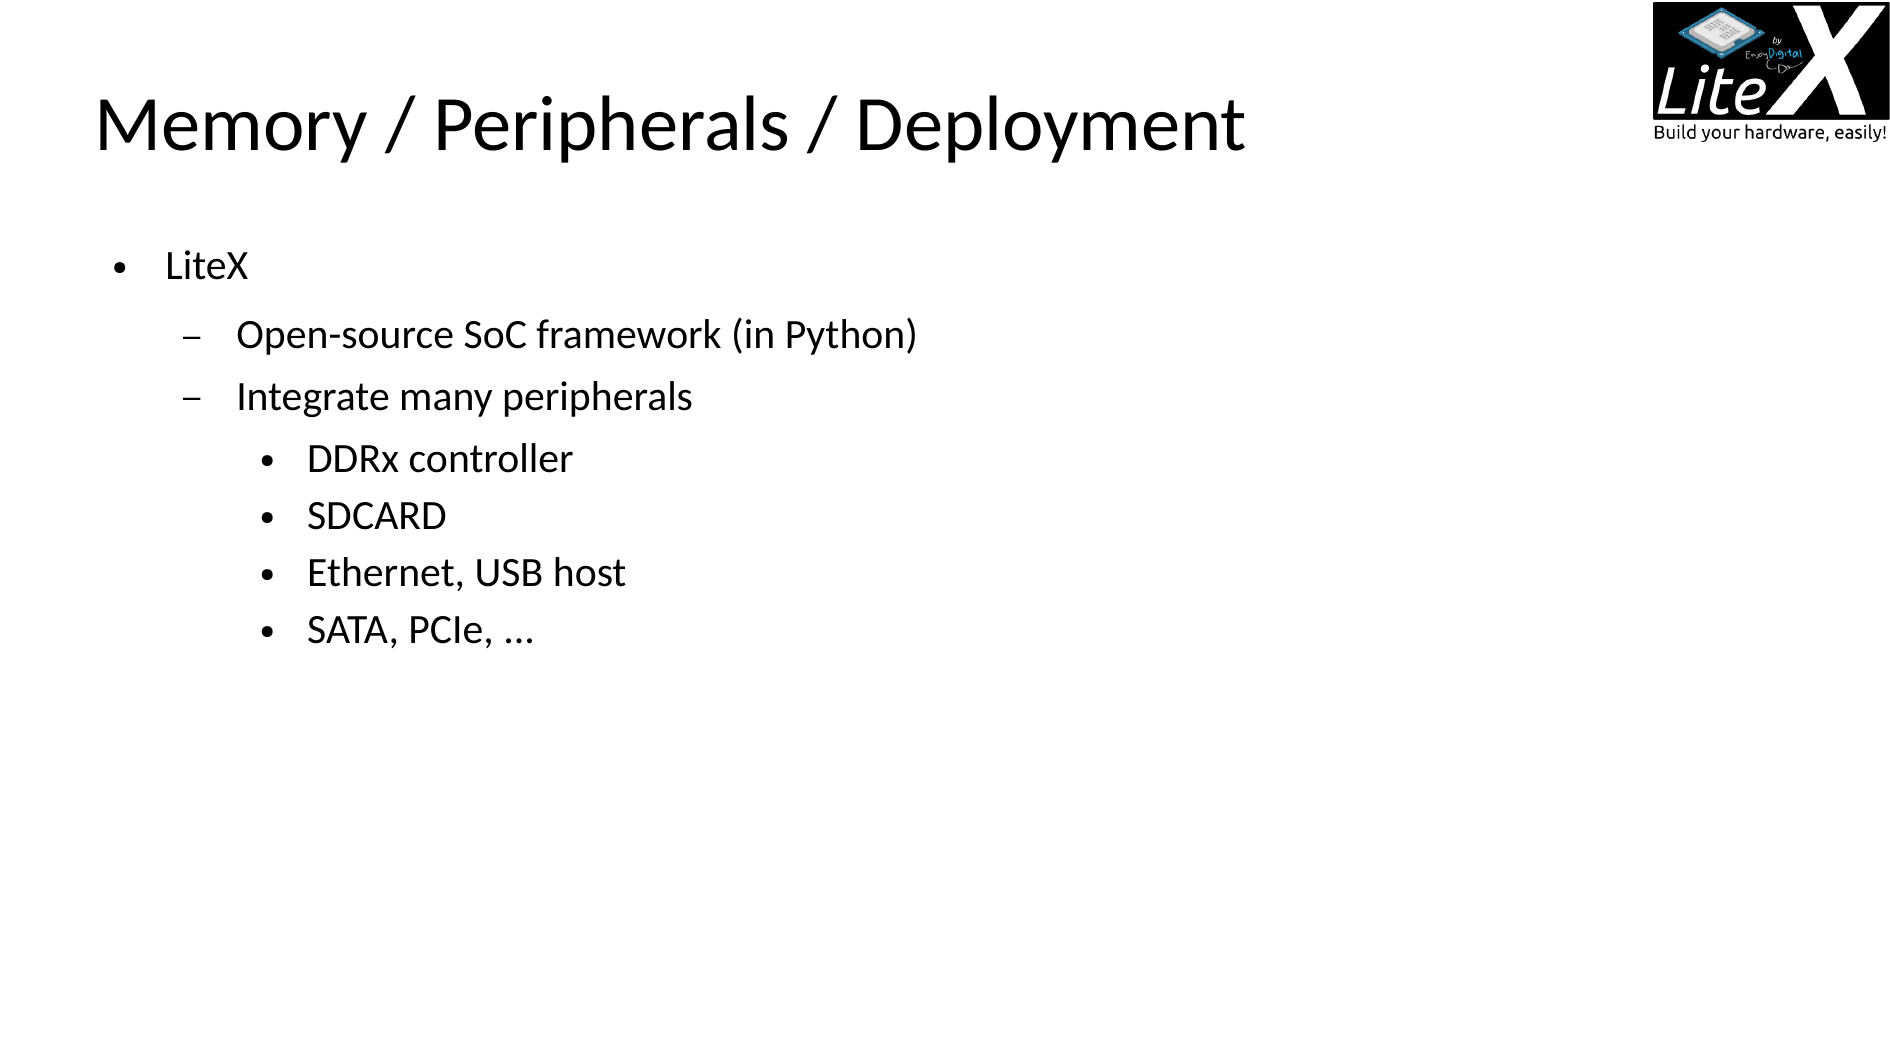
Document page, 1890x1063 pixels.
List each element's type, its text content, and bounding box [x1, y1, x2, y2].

picture [1653, 2, 1890, 142]
title Memory / Peripherals / Deployment [94, 42, 1796, 220]
list LiteX Open-source SoC framework (in Python) Integrate many peripherals DDRx controller SDCARD Ethernet, USB host SATA, PCIe, ... [94, 248, 1796, 1028]
